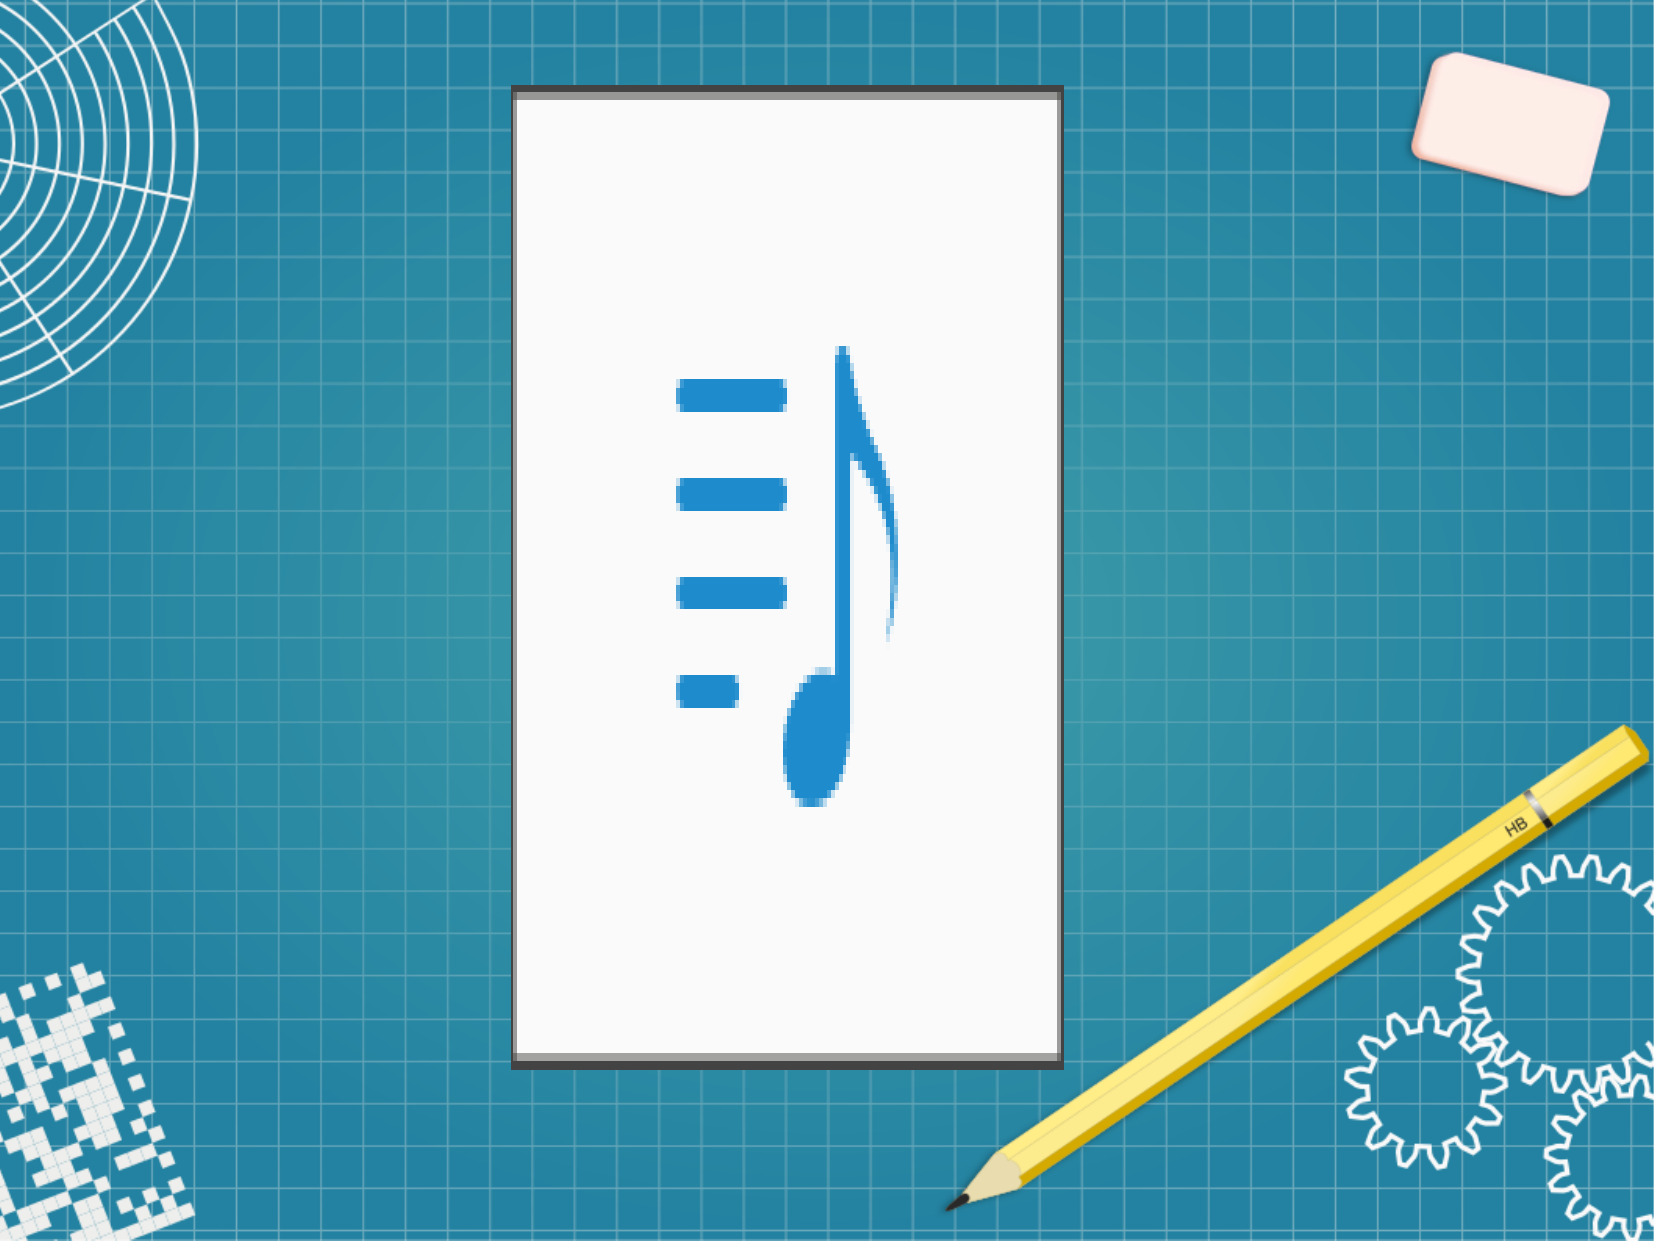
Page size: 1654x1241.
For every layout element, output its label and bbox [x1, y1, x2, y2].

text_box [510, 83, 1066, 1071]
picture [0, 0, 1654, 1241]
